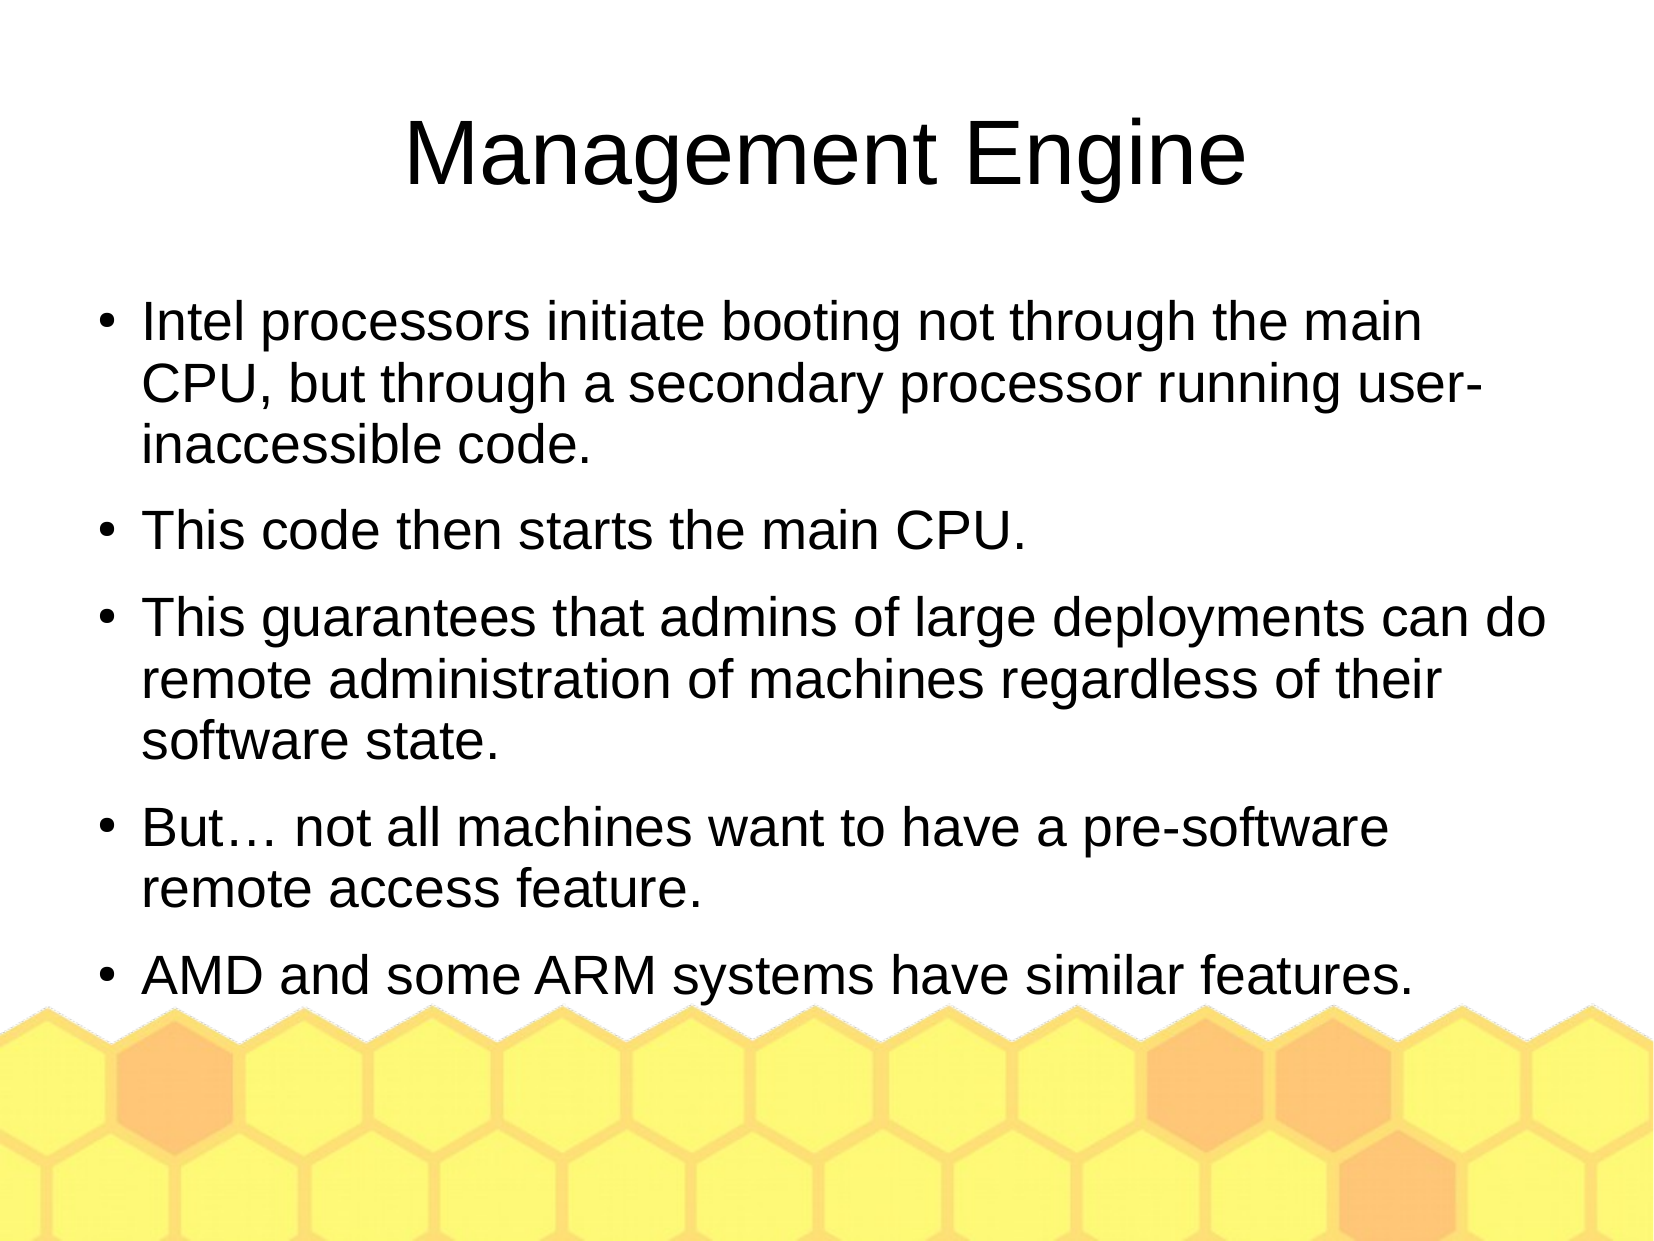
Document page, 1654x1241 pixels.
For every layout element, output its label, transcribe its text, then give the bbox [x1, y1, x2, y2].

title Management Engine [82, 49, 1571, 257]
list Intel processors initiate booting not through the main CPU, but through a secondary processor running user-inaccessible code. This code then starts the main CPU. This guarantees that admins of large deployments can do remote administration of machines regardless of their software state. But… not all machines want to have a pre-software remote access feature. AMD and some ARM systems have similar features. [82, 290, 1571, 1010]
picture [0, 1001, 1654, 1241]
